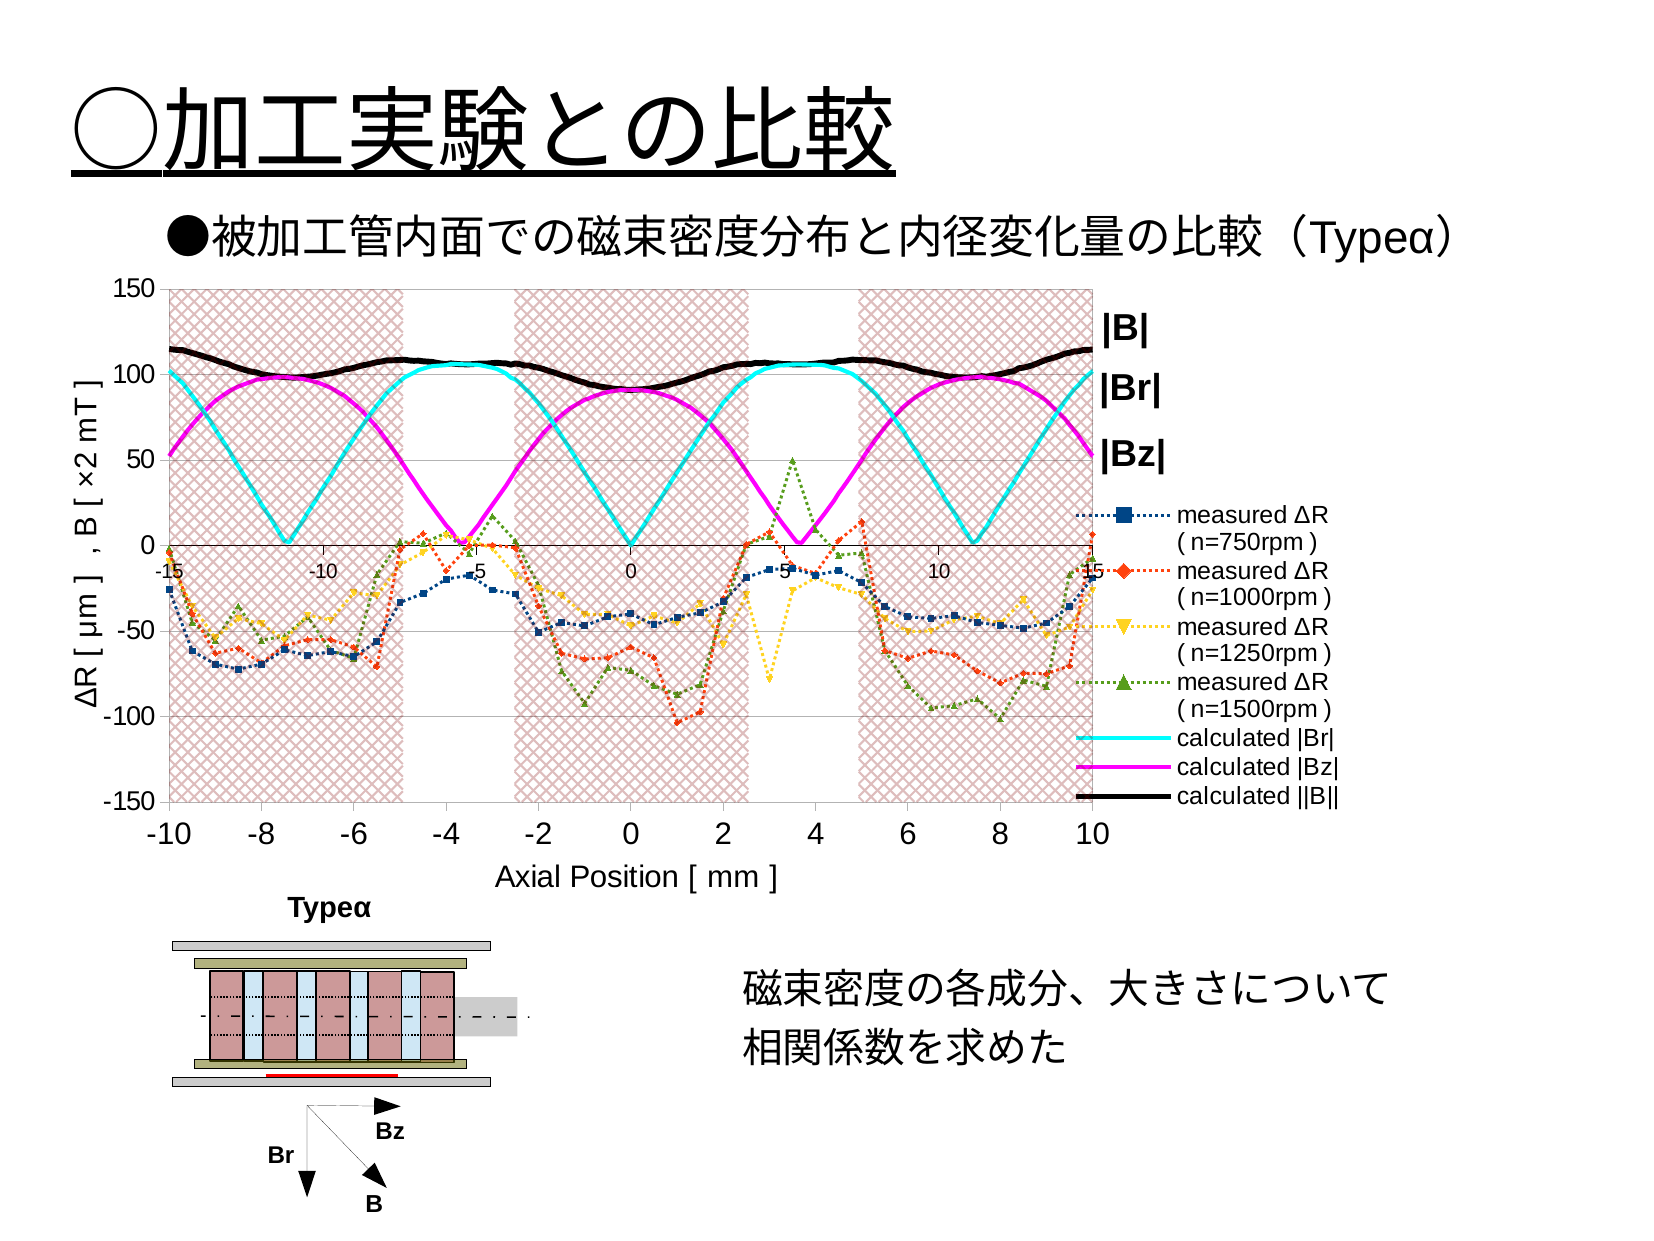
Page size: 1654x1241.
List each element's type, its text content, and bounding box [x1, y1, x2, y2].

list ●被加工管内面での磁束密度分布と内径変化量の比較（Typeα） [94, 200, 1560, 355]
list |Bz| [1020, 432, 1175, 481]
title ○加工実験との比較 [70, 19, 1559, 227]
text_box [383, 941, 491, 951]
list Typeα [205, 891, 383, 959]
text_box [194, 958, 467, 969]
text_box [194, 970, 518, 1069]
text_box [172, 1077, 491, 1087]
list Bz [327, 1117, 412, 1146]
list |Br| [1020, 366, 1170, 432]
list Br [218, 1141, 303, 1170]
list |B| [1015, 306, 1165, 366]
chart [41, 265, 1392, 904]
text_box [172, 941, 205, 951]
list B [311, 1190, 396, 1218]
list 磁束密度の各成分、大きさについて 相関係数を求めた [679, 956, 1508, 1075]
